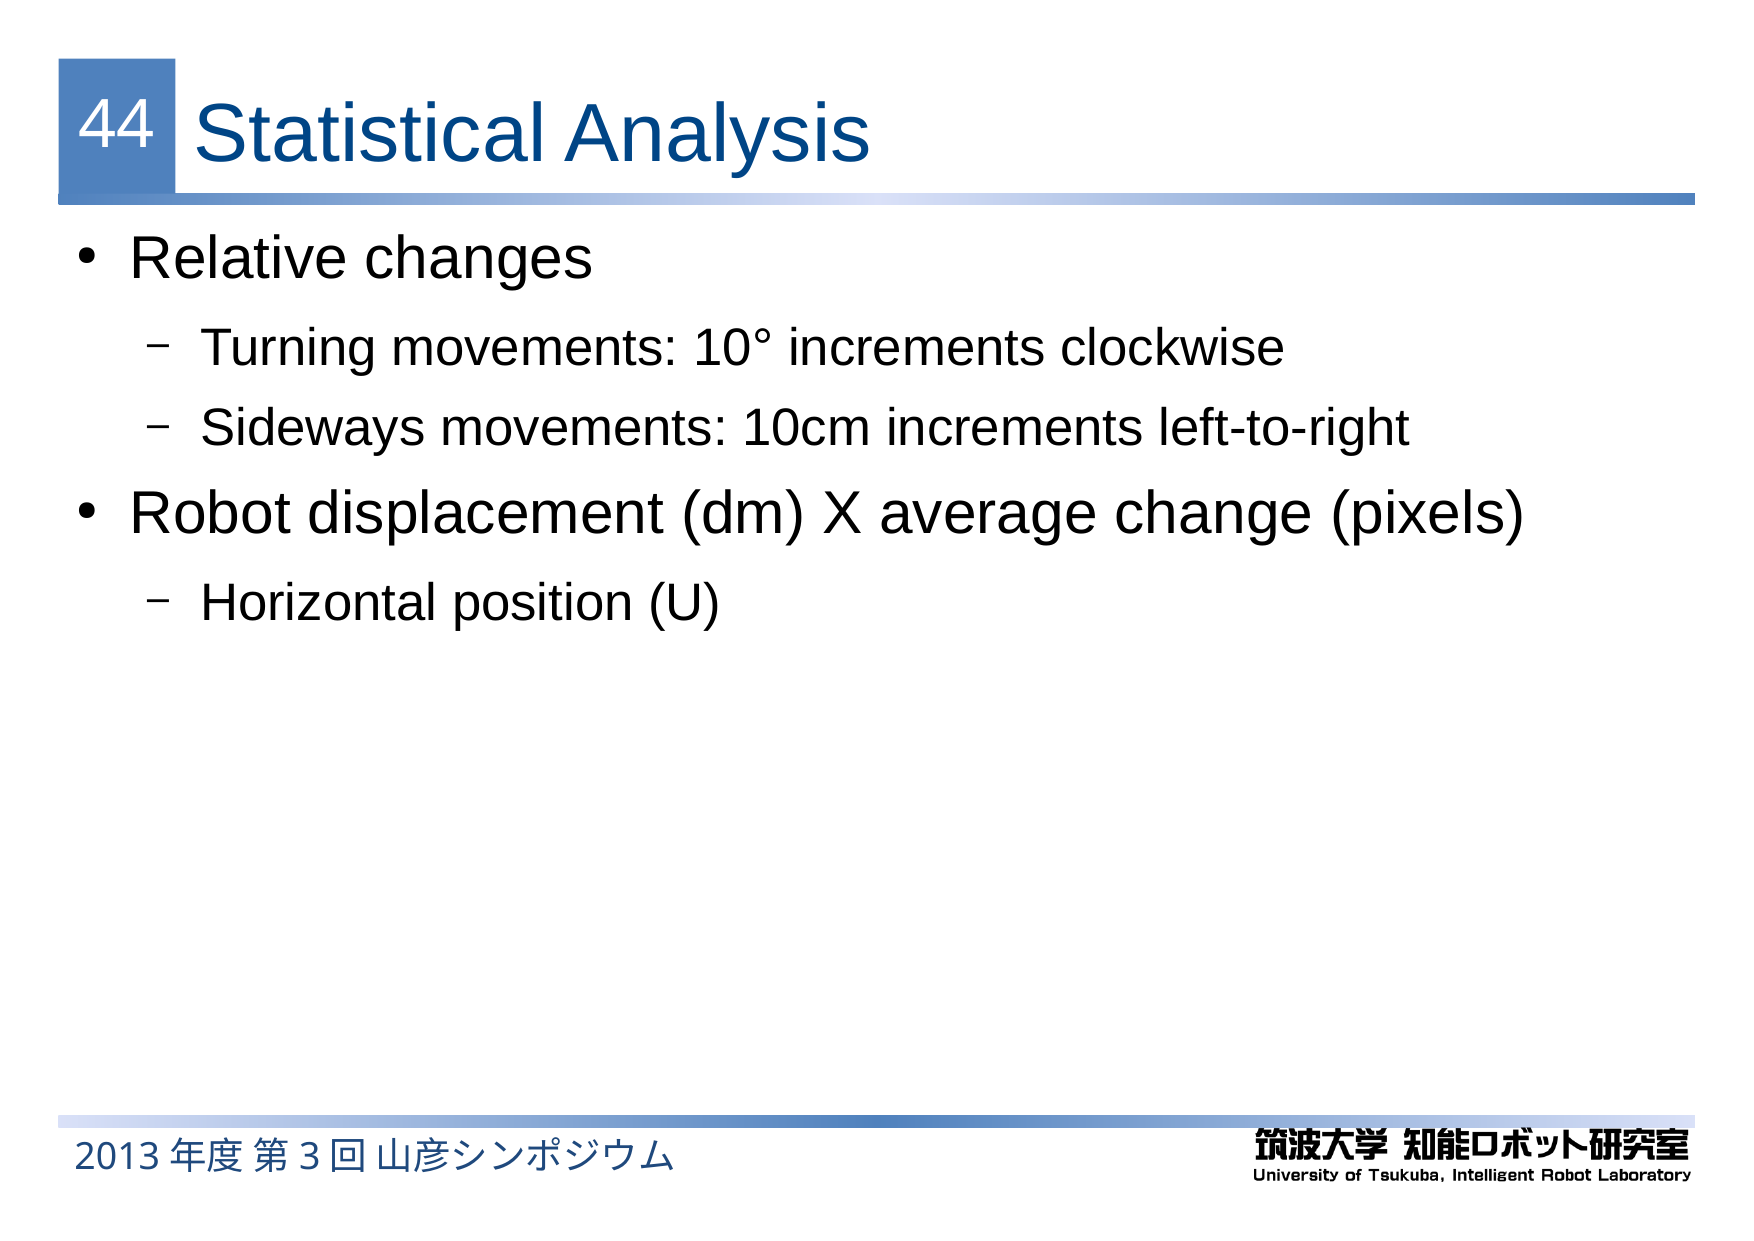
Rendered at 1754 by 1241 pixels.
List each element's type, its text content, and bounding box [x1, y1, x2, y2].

picture [1252, 1127, 1691, 1182]
list Relative changes Turning movements: 10° increments clockwise Sideways movements: 10cm increments left-to-right Robot displacement (dm) X average change (pixels) Horizontal position (U) [58, 223, 1696, 876]
title Statistical Analysis [193, 61, 1651, 205]
